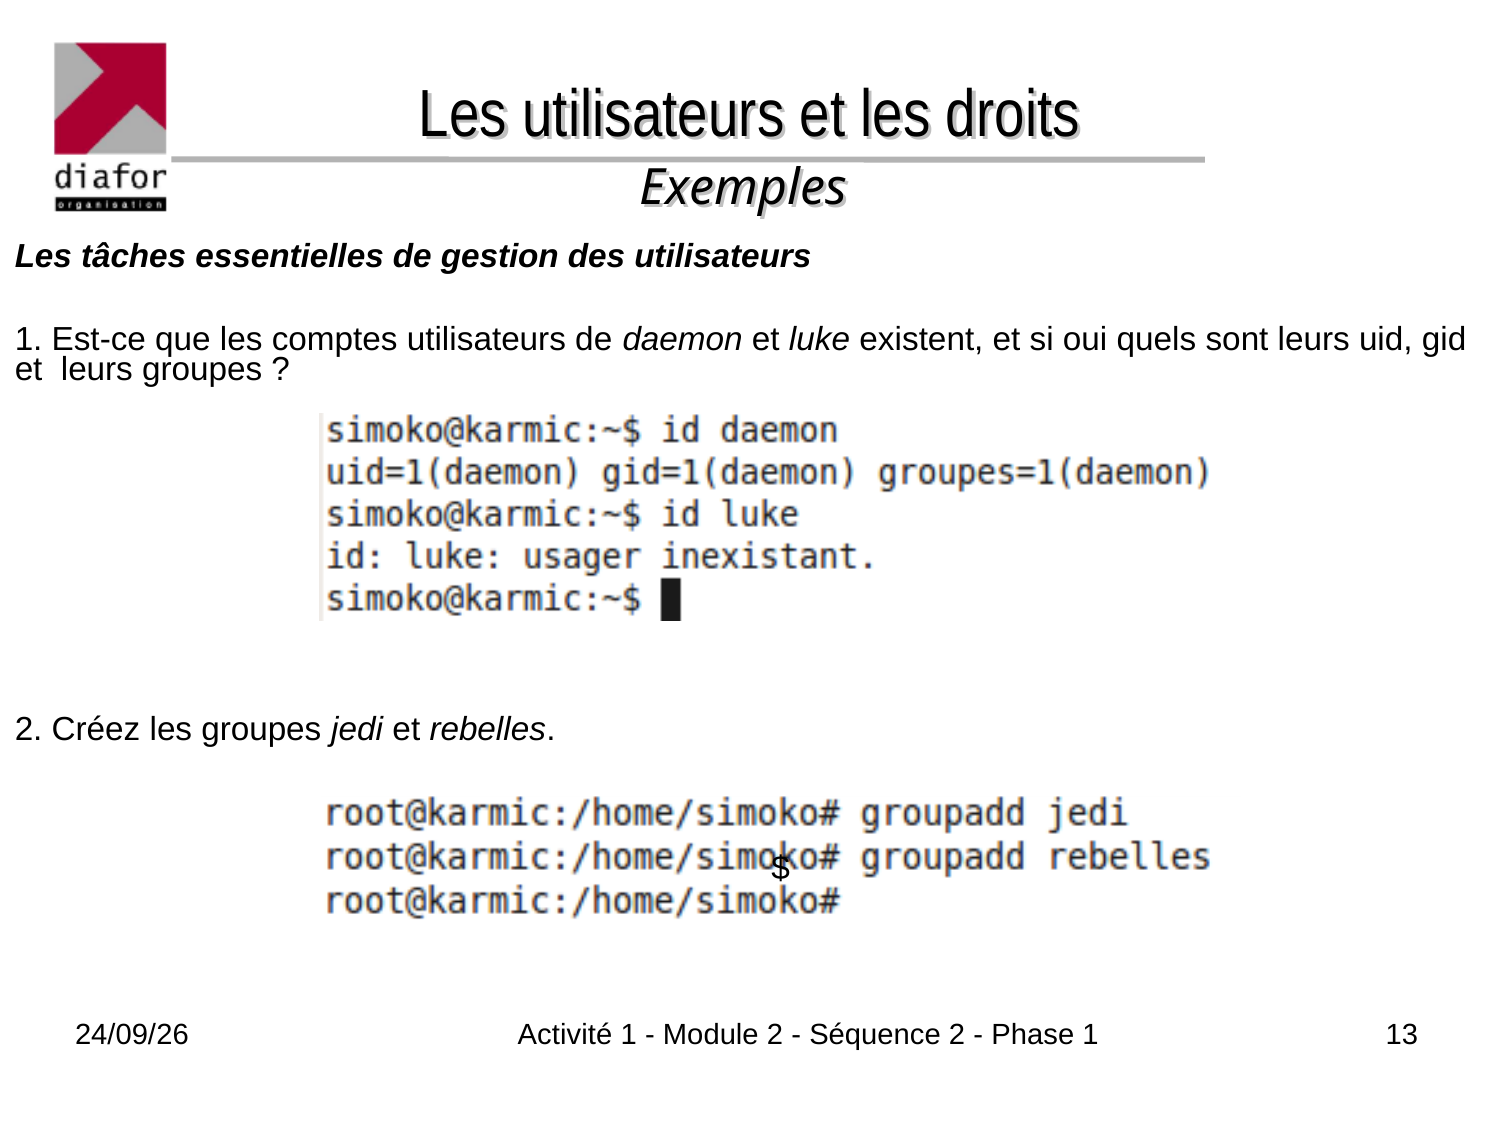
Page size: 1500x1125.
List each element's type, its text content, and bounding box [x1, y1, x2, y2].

text_box 2. Créez les groupes jedi et rebelles. [0, 708, 571, 754]
text_box Les tâches essentielles de gestion des utilisateurs [0, 236, 828, 282]
picture [321, 795, 1241, 945]
picture [319, 413, 1241, 621]
text_box 1. Est-ce que les comptes utilisateurs de daemon et luke existent, et si oui quels sont leurs uid, gid et leurs groupes ? [0, 318, 1492, 395]
picture [53, 42, 168, 213]
title Les utilisateurs et les droits Exemples [75, 45, 1426, 250]
